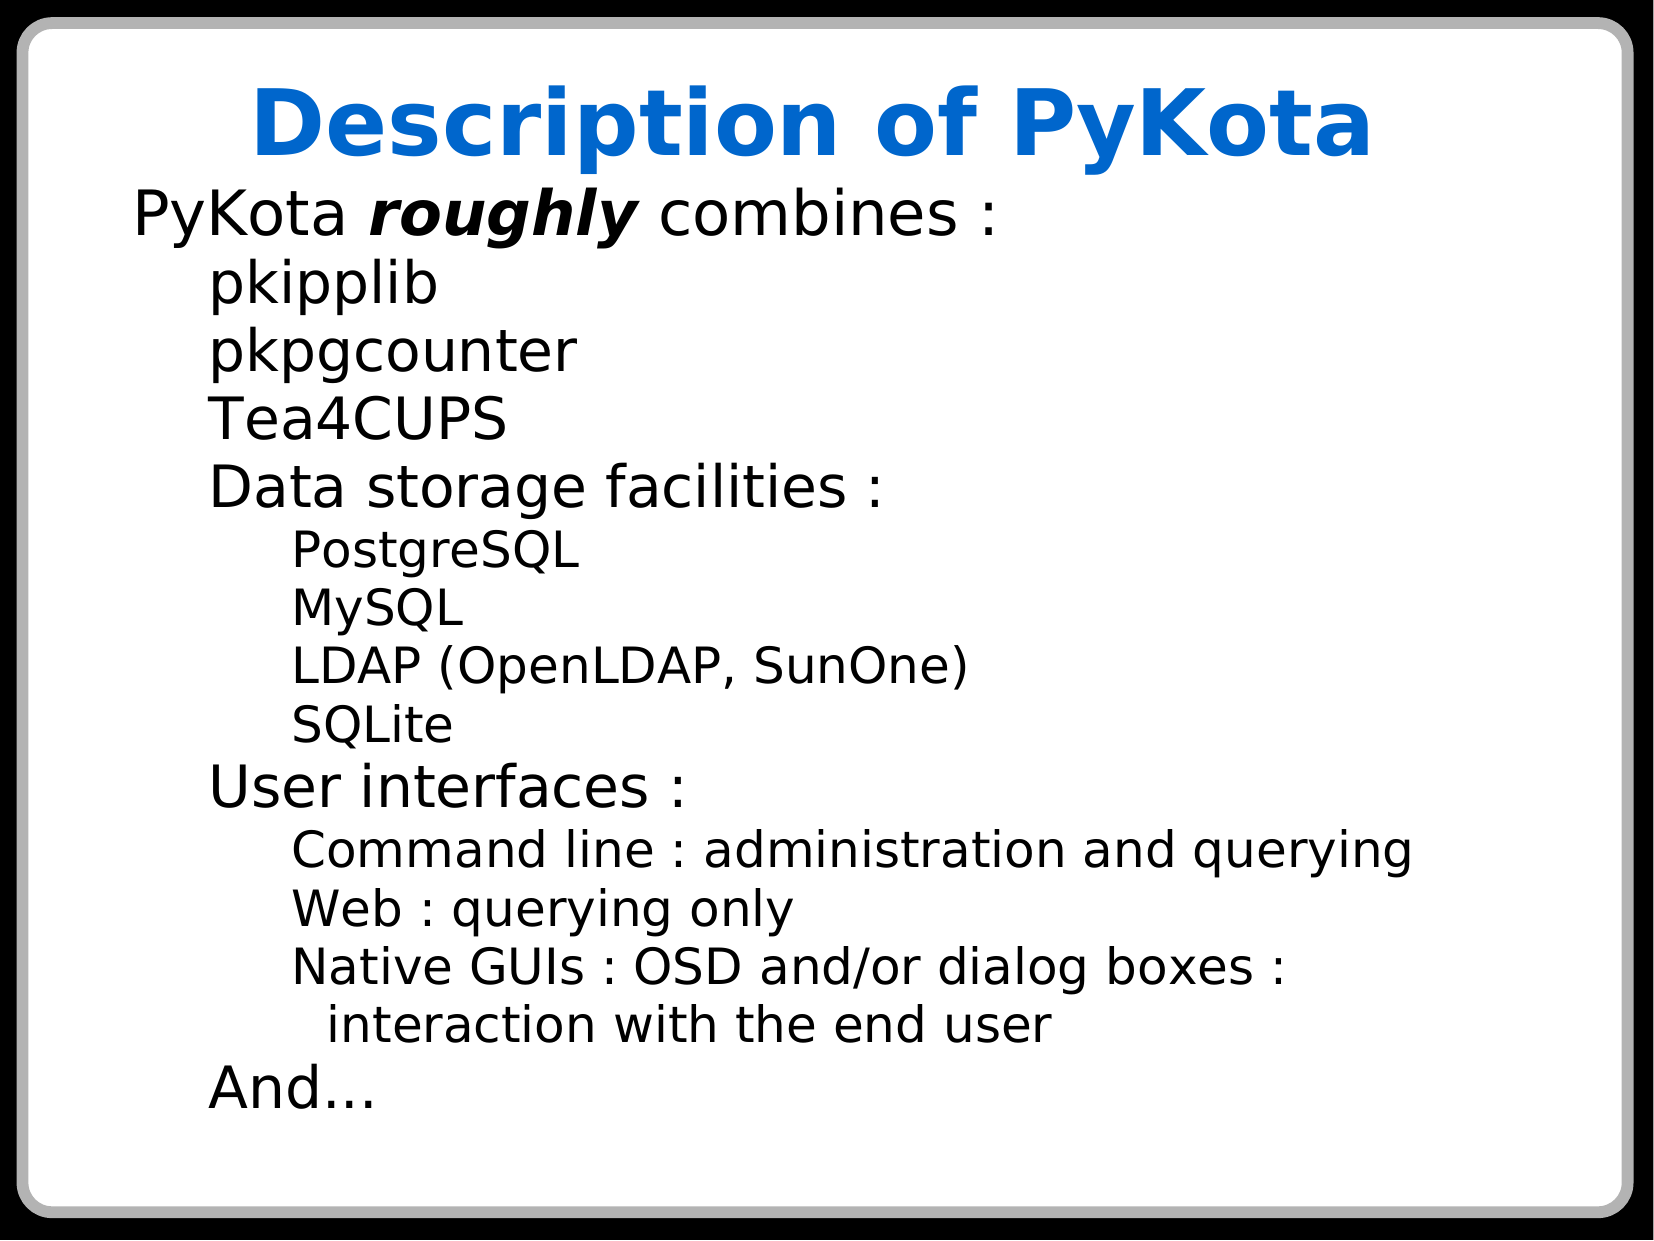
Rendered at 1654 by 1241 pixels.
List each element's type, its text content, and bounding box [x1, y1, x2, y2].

list PyKota roughly combines : pkipplib pkpgcounter Tea4CUPS Data storage facilities : PostgreSQL MySQL LDAP (OpenLDAP, SunOne) SQLite User interfaces : Command line : administration and querying Web : querying only Native GUIs : OSD and/or dialog boxes : interaction with the end user And... [114, 177, 1536, 1134]
title Description of PyKota [59, 70, 1568, 178]
